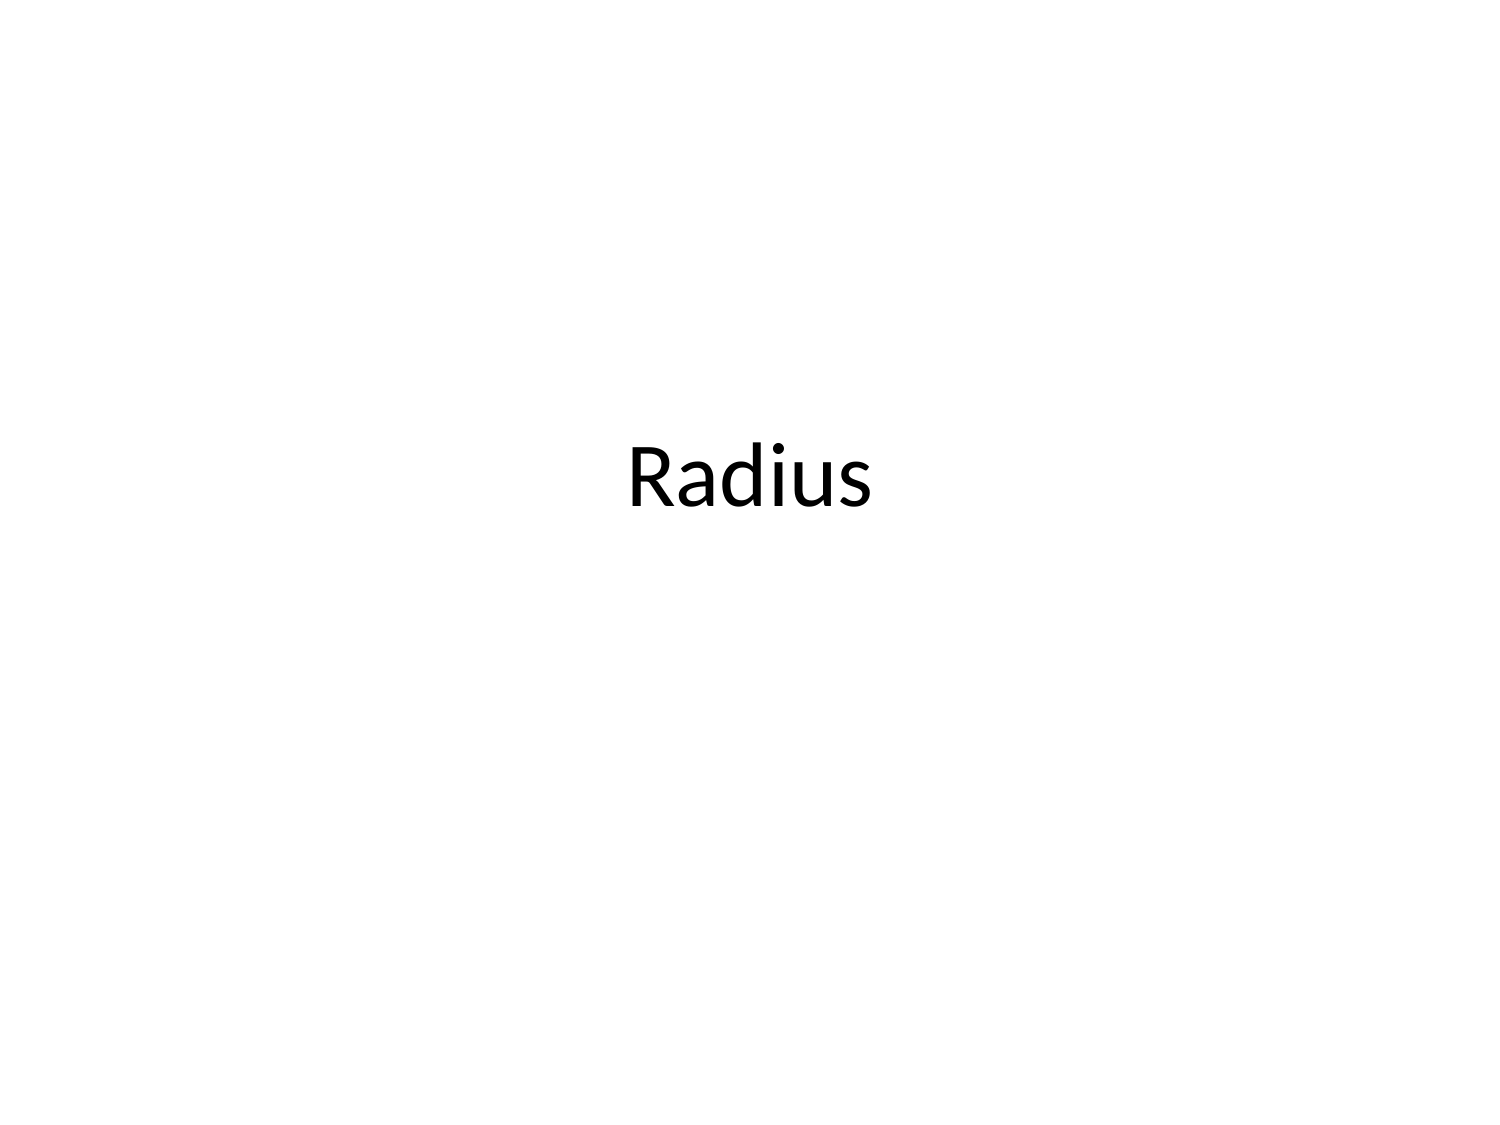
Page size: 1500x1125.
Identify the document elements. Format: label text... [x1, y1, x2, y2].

title Radius [112, 349, 1388, 591]
